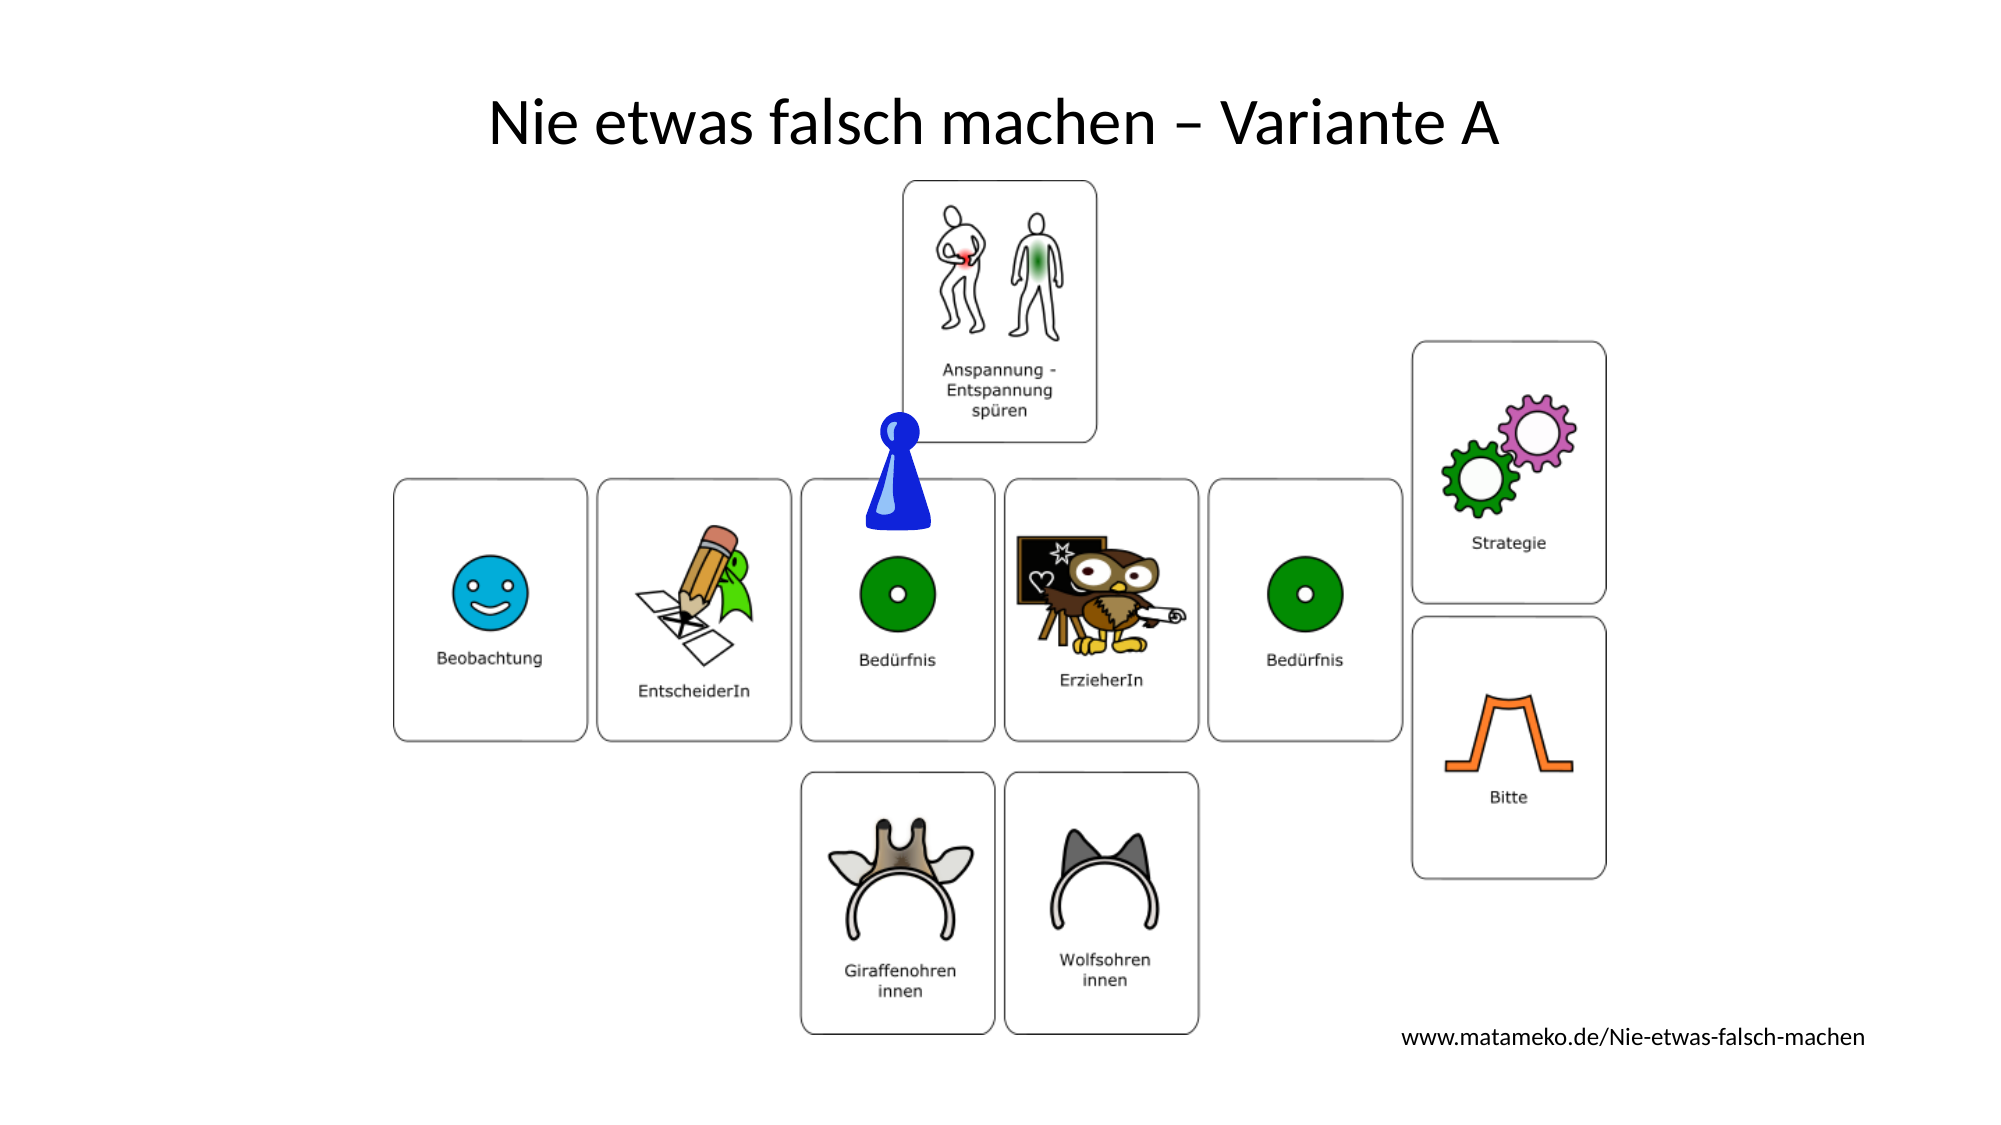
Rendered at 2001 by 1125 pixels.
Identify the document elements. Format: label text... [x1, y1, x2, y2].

picture [393, 180, 1607, 1035]
text_box Nie etwas falsch machen – Variante A [473, 70, 1527, 167]
text_box [865, 412, 931, 531]
text_box www.matameko.de/Nie-etwas-falsch-machen [1386, 1013, 1882, 1058]
